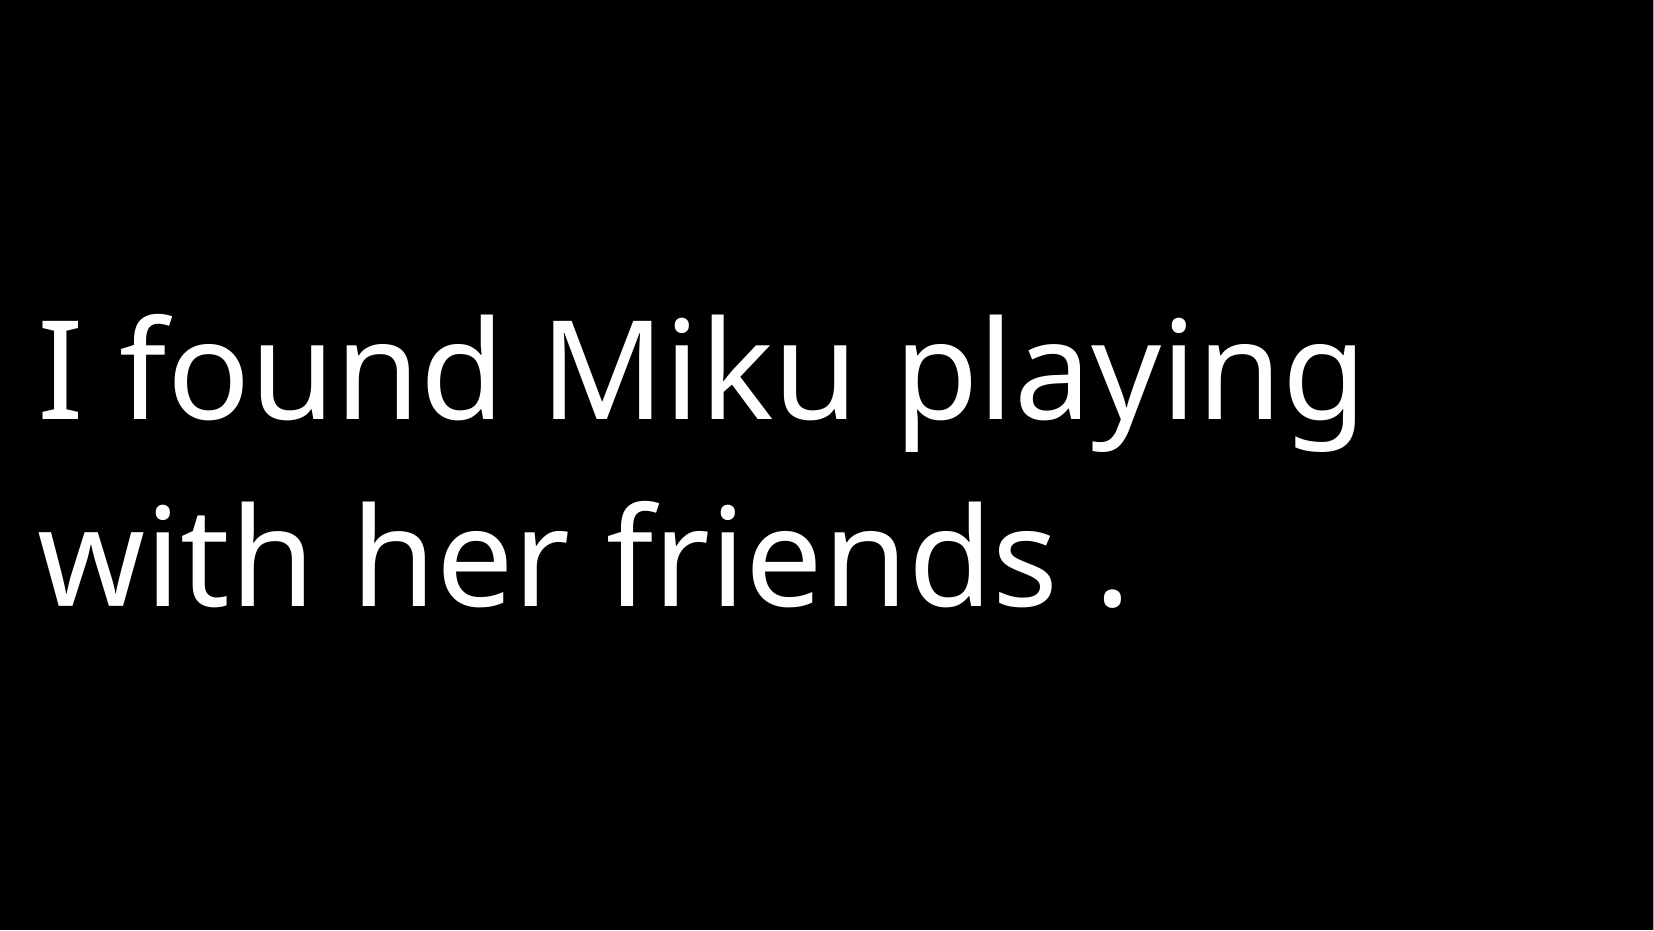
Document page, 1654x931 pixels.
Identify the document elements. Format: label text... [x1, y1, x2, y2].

title I found Miku playing with her friends . [37, 19, 1612, 900]
